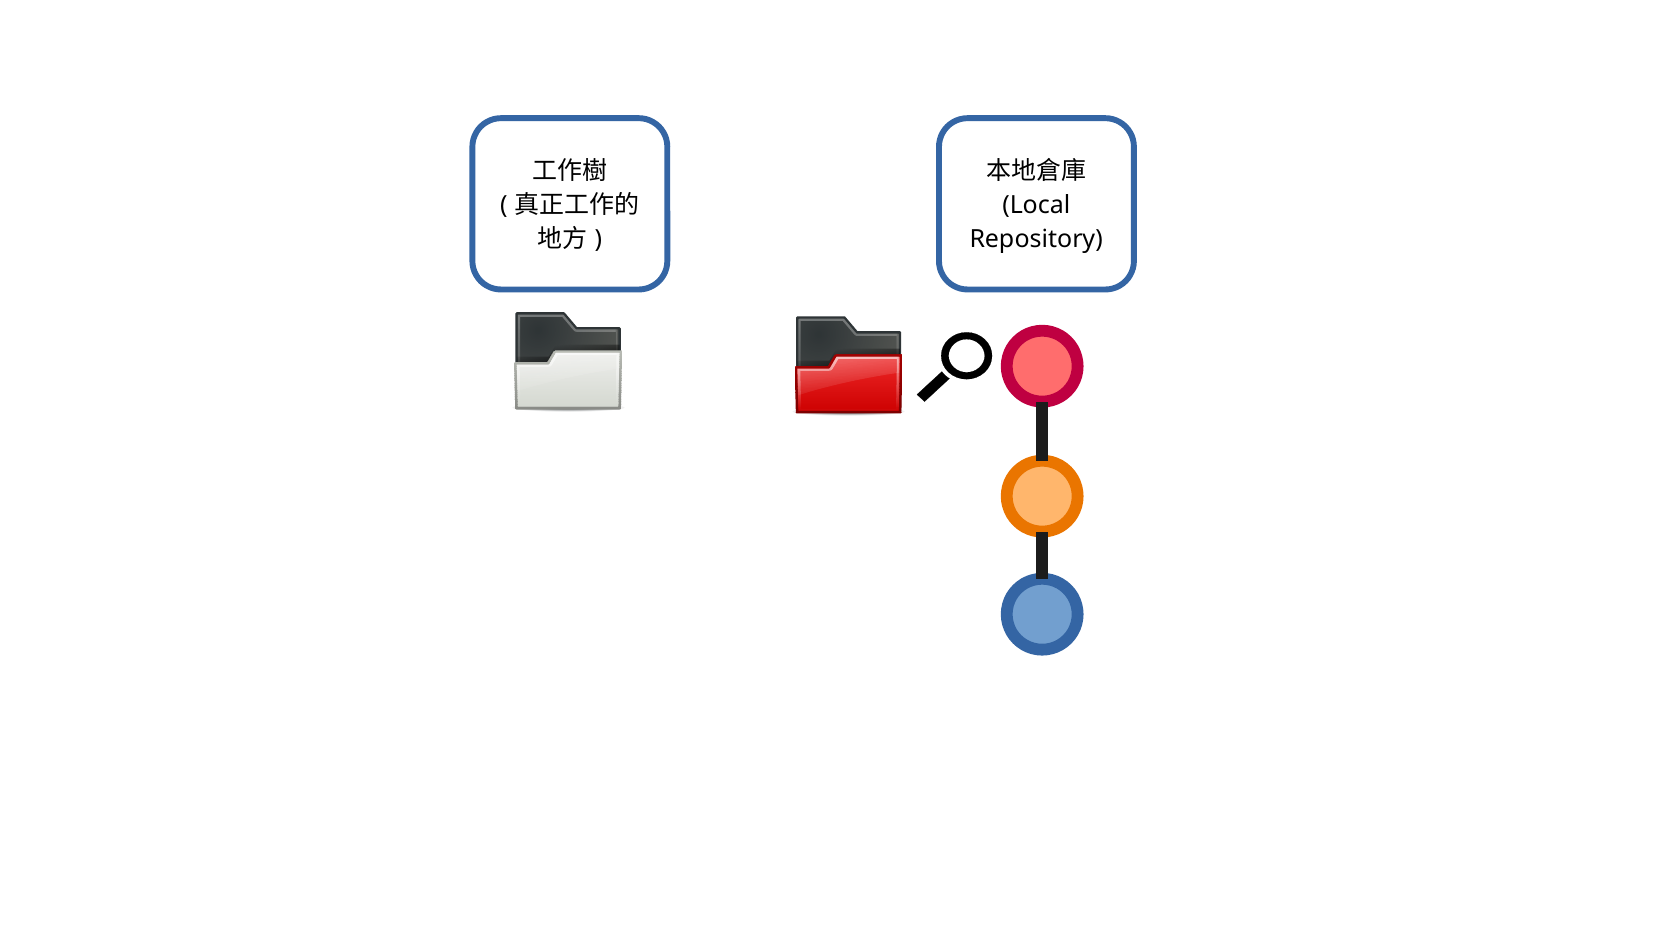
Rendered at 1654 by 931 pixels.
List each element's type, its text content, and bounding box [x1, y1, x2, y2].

text_box [1006, 579, 1078, 650]
picture [916, 332, 993, 402]
picture [791, 307, 906, 422]
text_box 本地倉庫 (Local Repository) [938, 118, 1134, 290]
picture [510, 302, 626, 418]
text_box [1006, 461, 1078, 532]
text_box [1006, 330, 1078, 402]
text_box 工作樹 (真正工作的地方) [472, 118, 668, 290]
